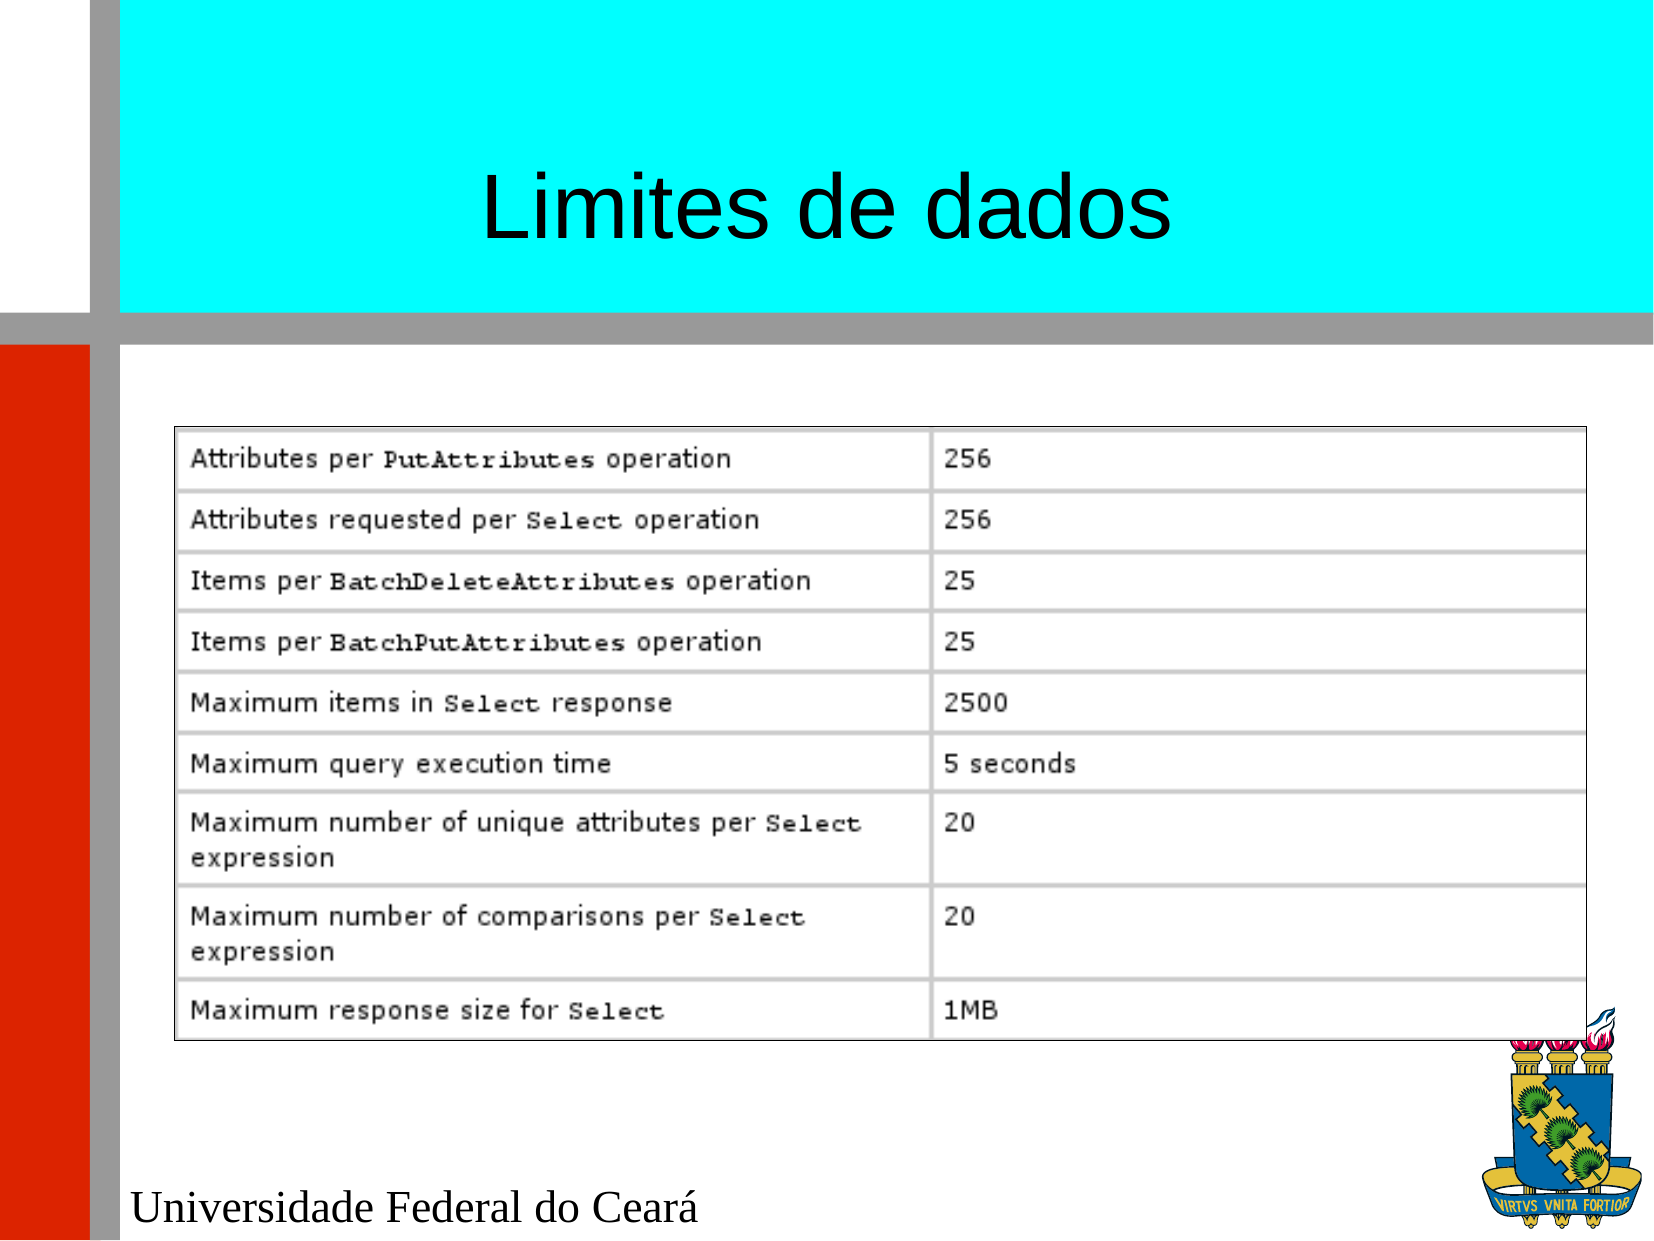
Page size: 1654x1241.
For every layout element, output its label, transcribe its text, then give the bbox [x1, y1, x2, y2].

title Limites de dados [121, 102, 1534, 310]
picture [174, 426, 1587, 1041]
